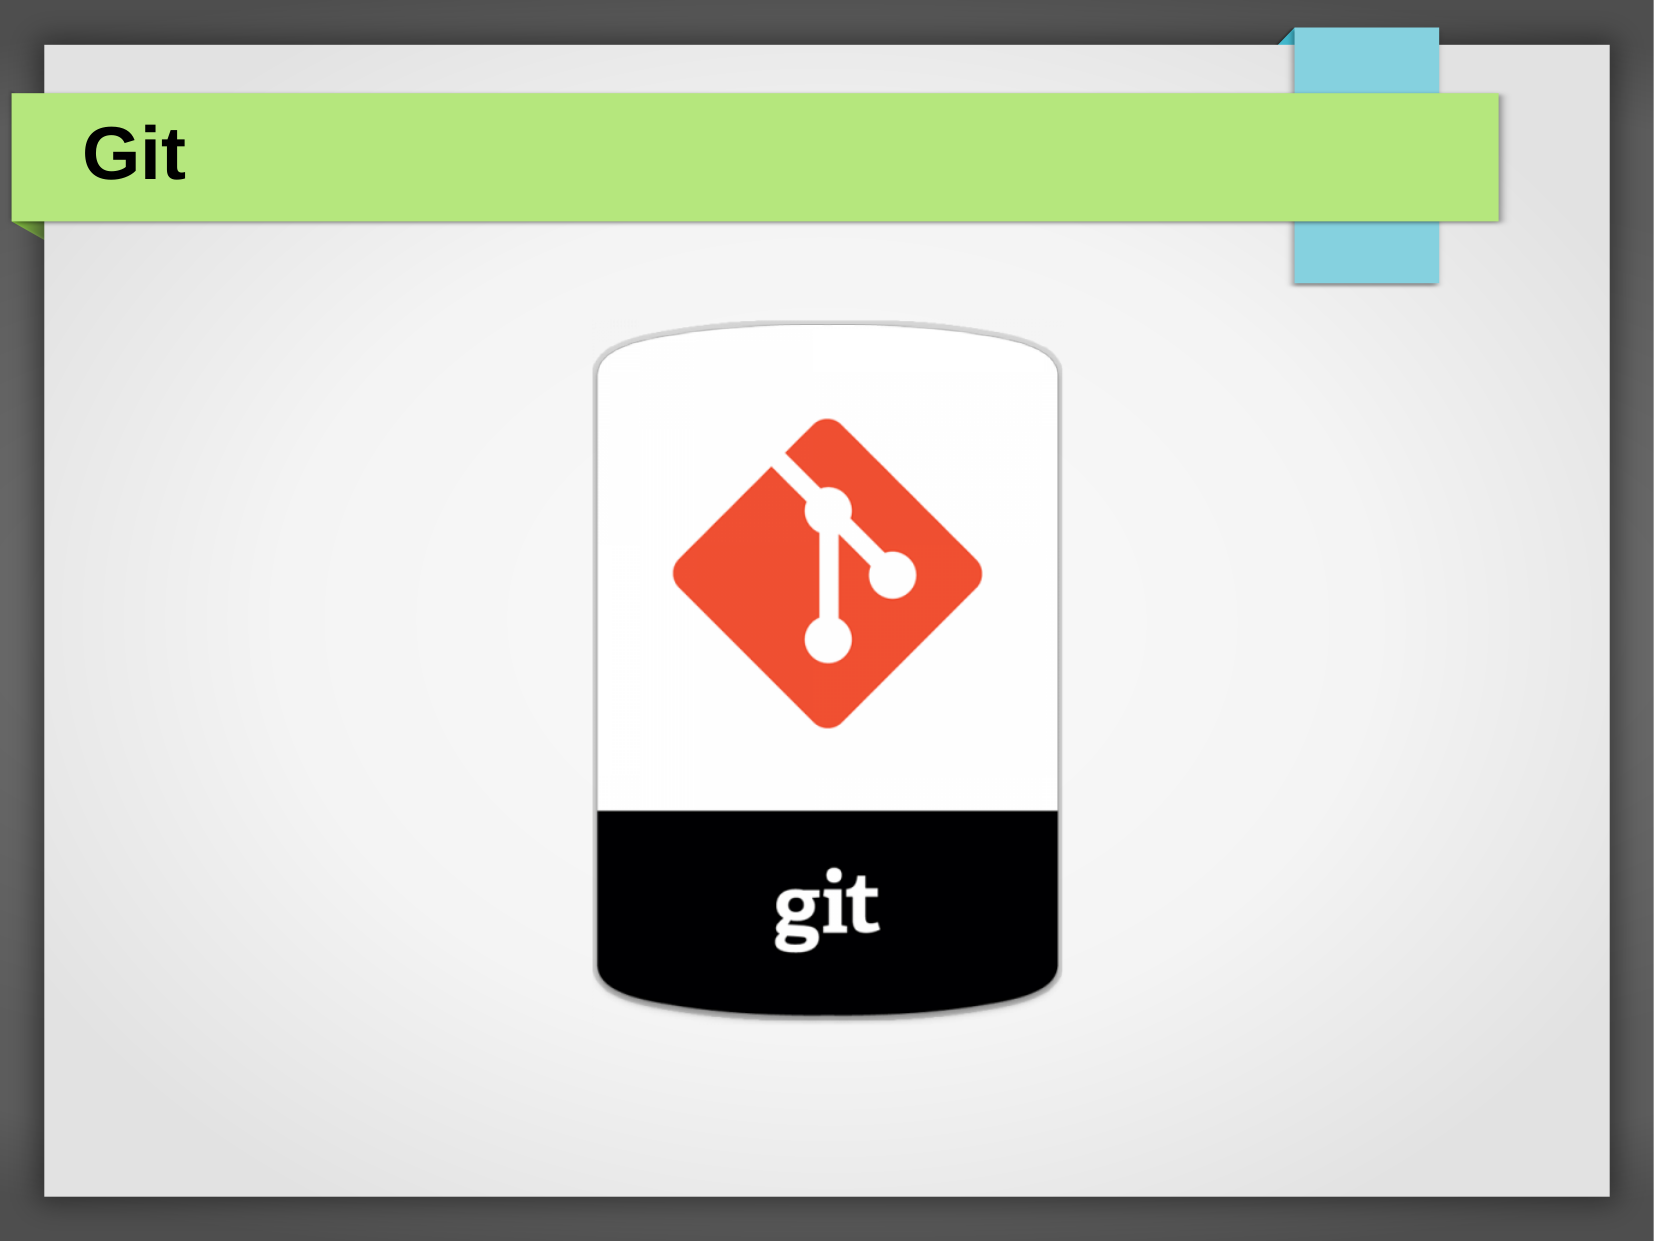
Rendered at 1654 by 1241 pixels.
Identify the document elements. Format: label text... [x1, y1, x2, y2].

title Git [82, 94, 1264, 213]
picture [0, 0, 1654, 1241]
